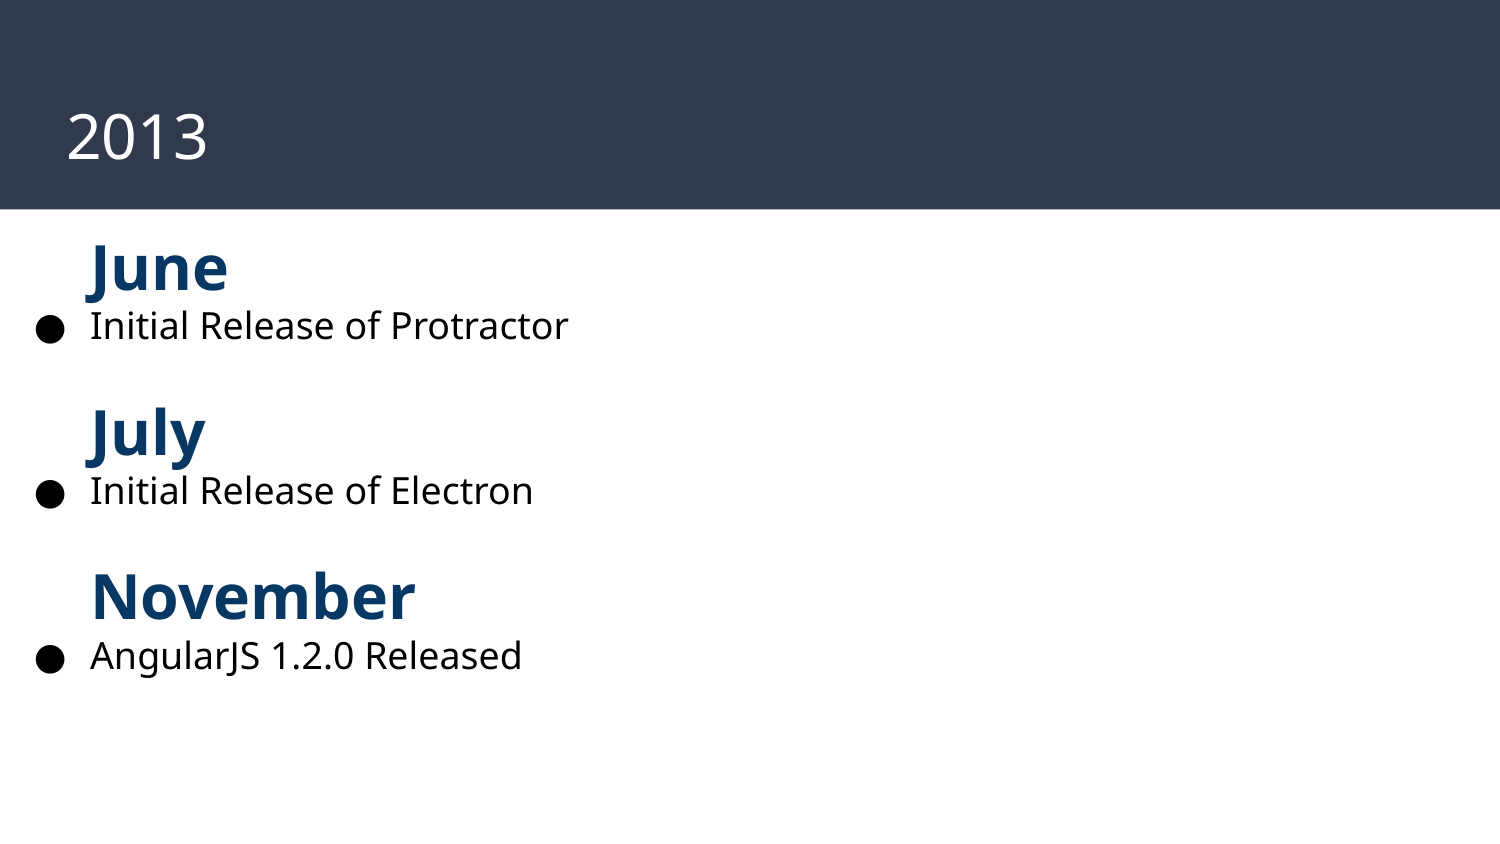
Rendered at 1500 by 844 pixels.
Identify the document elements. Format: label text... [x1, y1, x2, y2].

text_box June Initial Release of Protractor July Initial Release of Electron November AngularJS 1.2.0 Released [0, 212, 1500, 830]
title 2013 [51, 82, 1449, 185]
